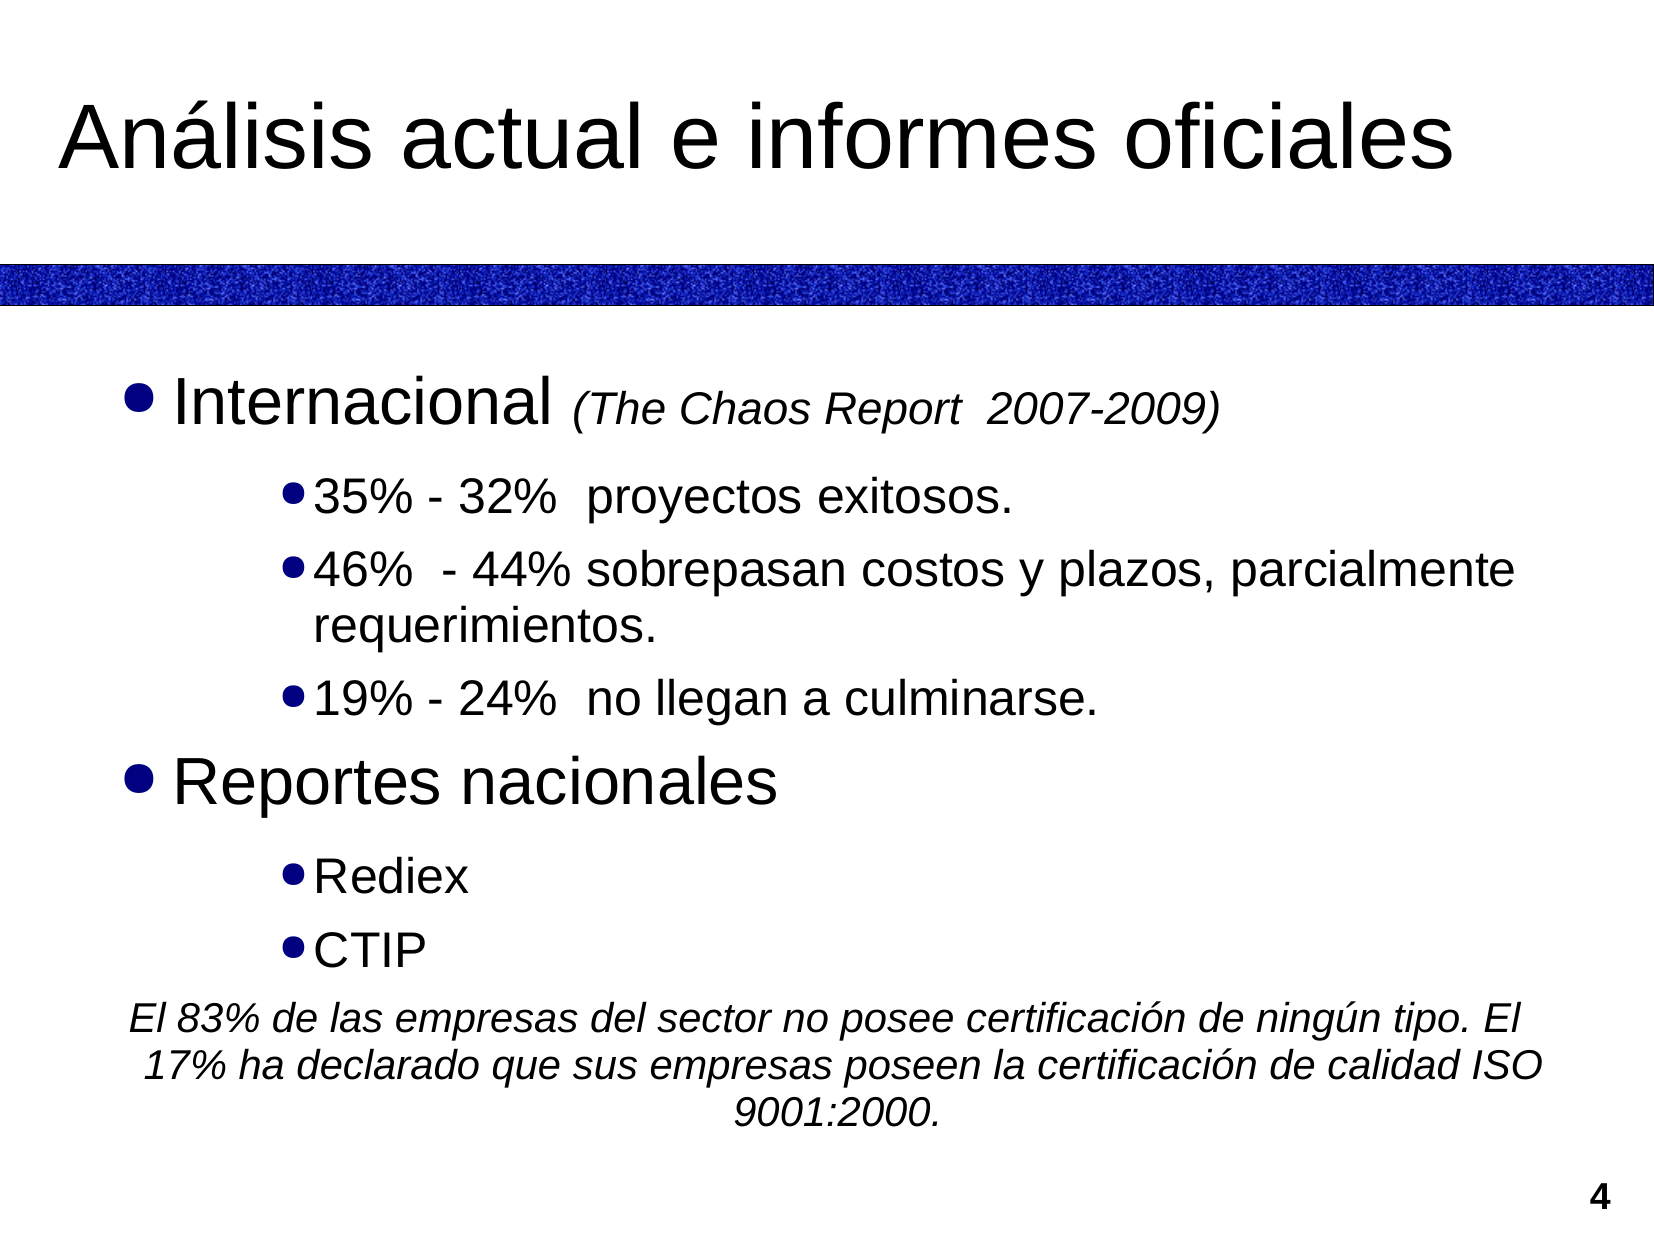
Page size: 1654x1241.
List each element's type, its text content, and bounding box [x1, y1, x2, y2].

list Internacional (The Chaos Report 2007-2009) 35% - 32% proyectos exitosos. 46% - 44% sobrepasan costos y plazos, parcialmente requerimientos. 19% - 24% no llegan a culminarse. Reportes nacionales Rediex CTIP El 83% de las empresas del sector no posee certificación de ningún tipo. El 17% ha declarado que sus empresas poseen la certificación de calidad ISO 9001:2000. [101, 363, 1549, 1241]
text_box <número> [1575, 1168, 1654, 1240]
title Análisis actual e informes oficiales [58, 21, 1595, 253]
picture [0, 265, 1653, 305]
